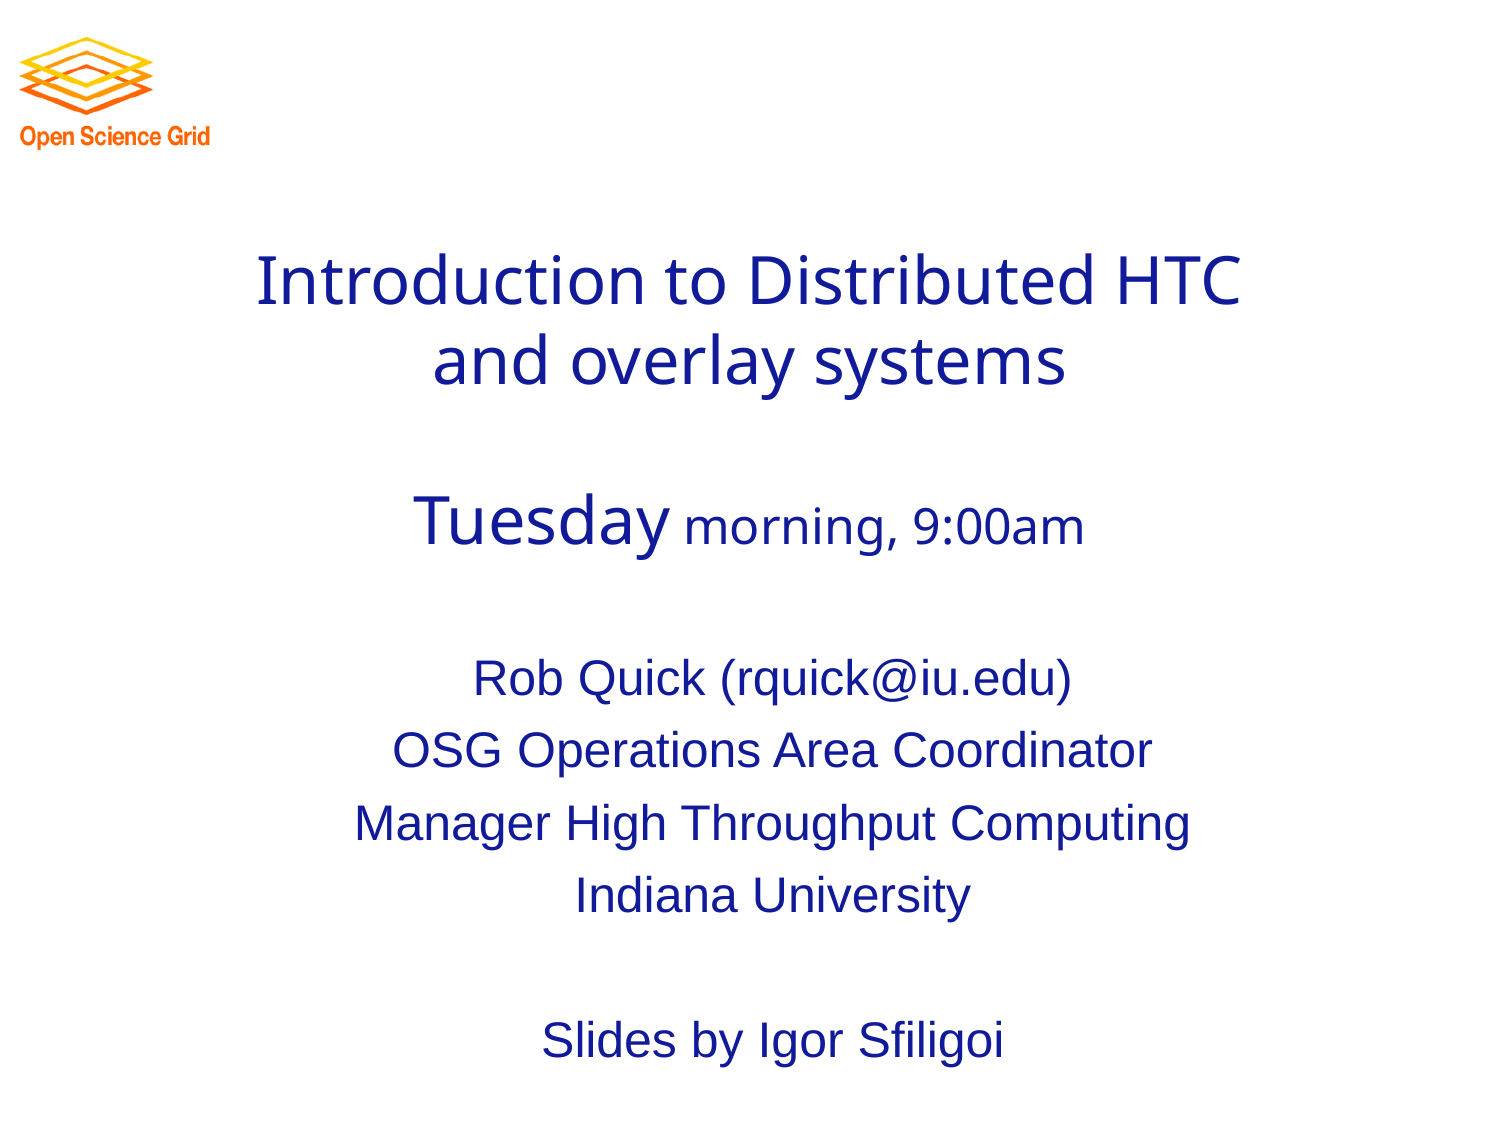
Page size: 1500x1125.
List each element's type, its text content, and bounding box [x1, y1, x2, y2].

title Introduction to Distributed HTC and overlay systems Tuesday morning, 9:00am [112, 230, 1388, 566]
picture [0, 14, 229, 167]
text_box Rob Quick (rquick@iu.edu) OSG Operations Area Coordinator Manager High Throughput Computing Indiana University Slides by Igor Sfiligoi [106, 637, 1440, 1075]
